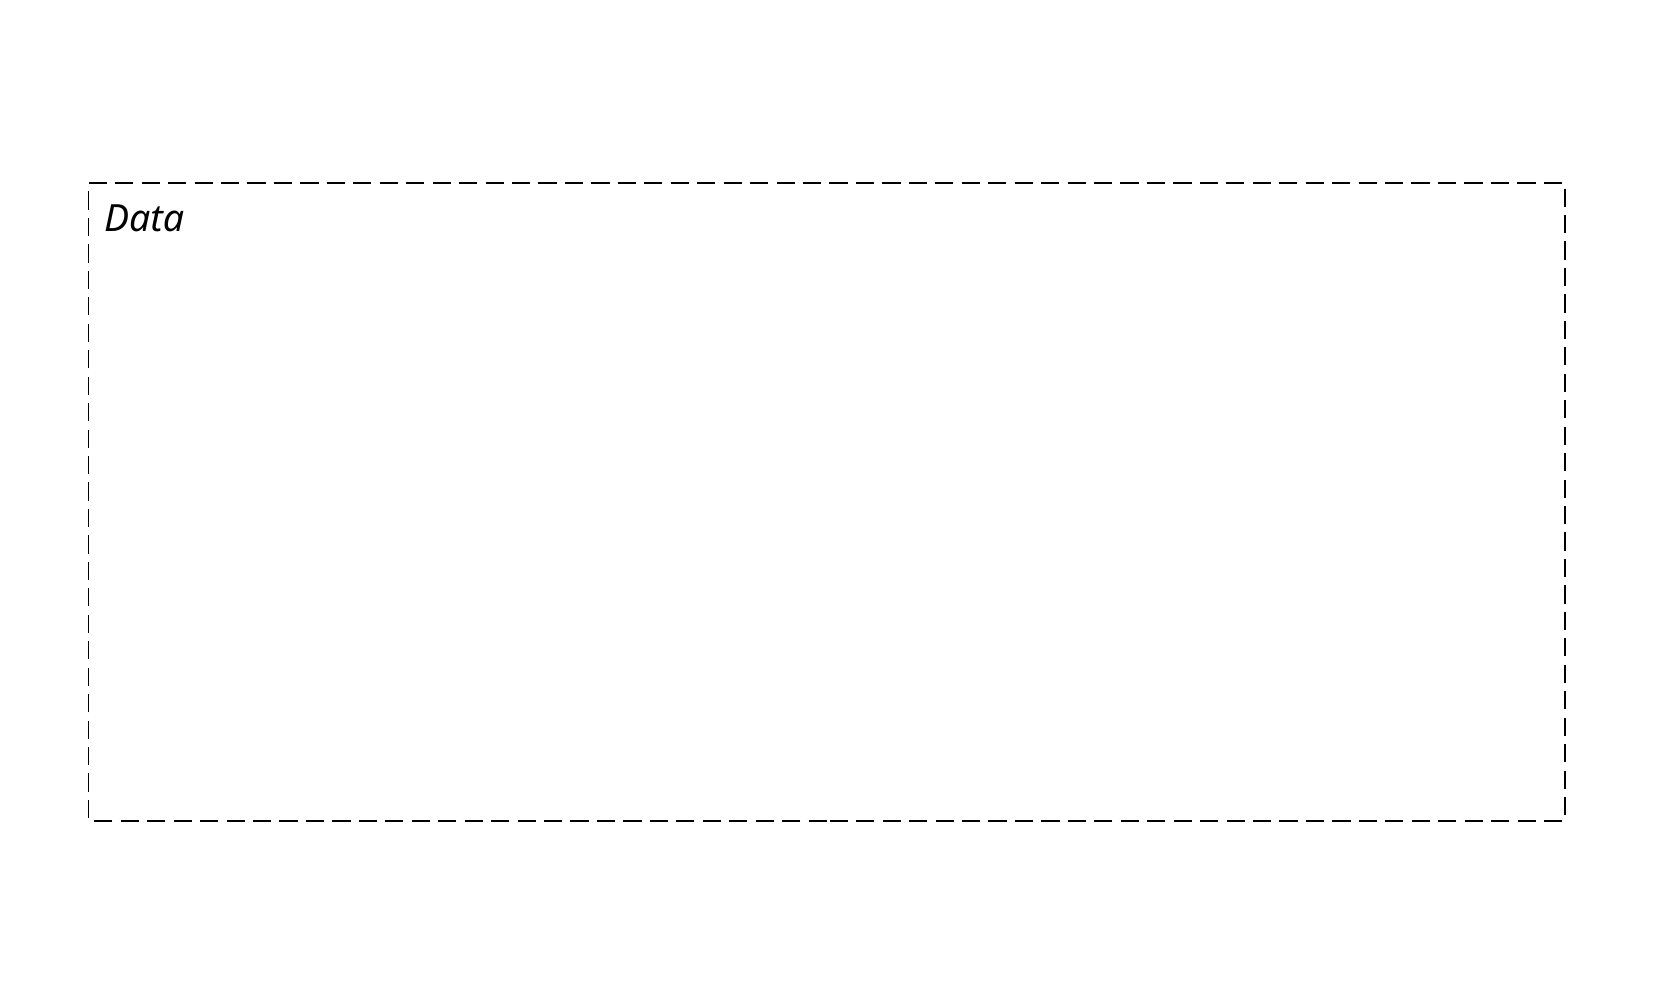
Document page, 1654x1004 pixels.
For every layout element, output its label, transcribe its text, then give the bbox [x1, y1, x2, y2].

text_box Data [88, 183, 1565, 821]
